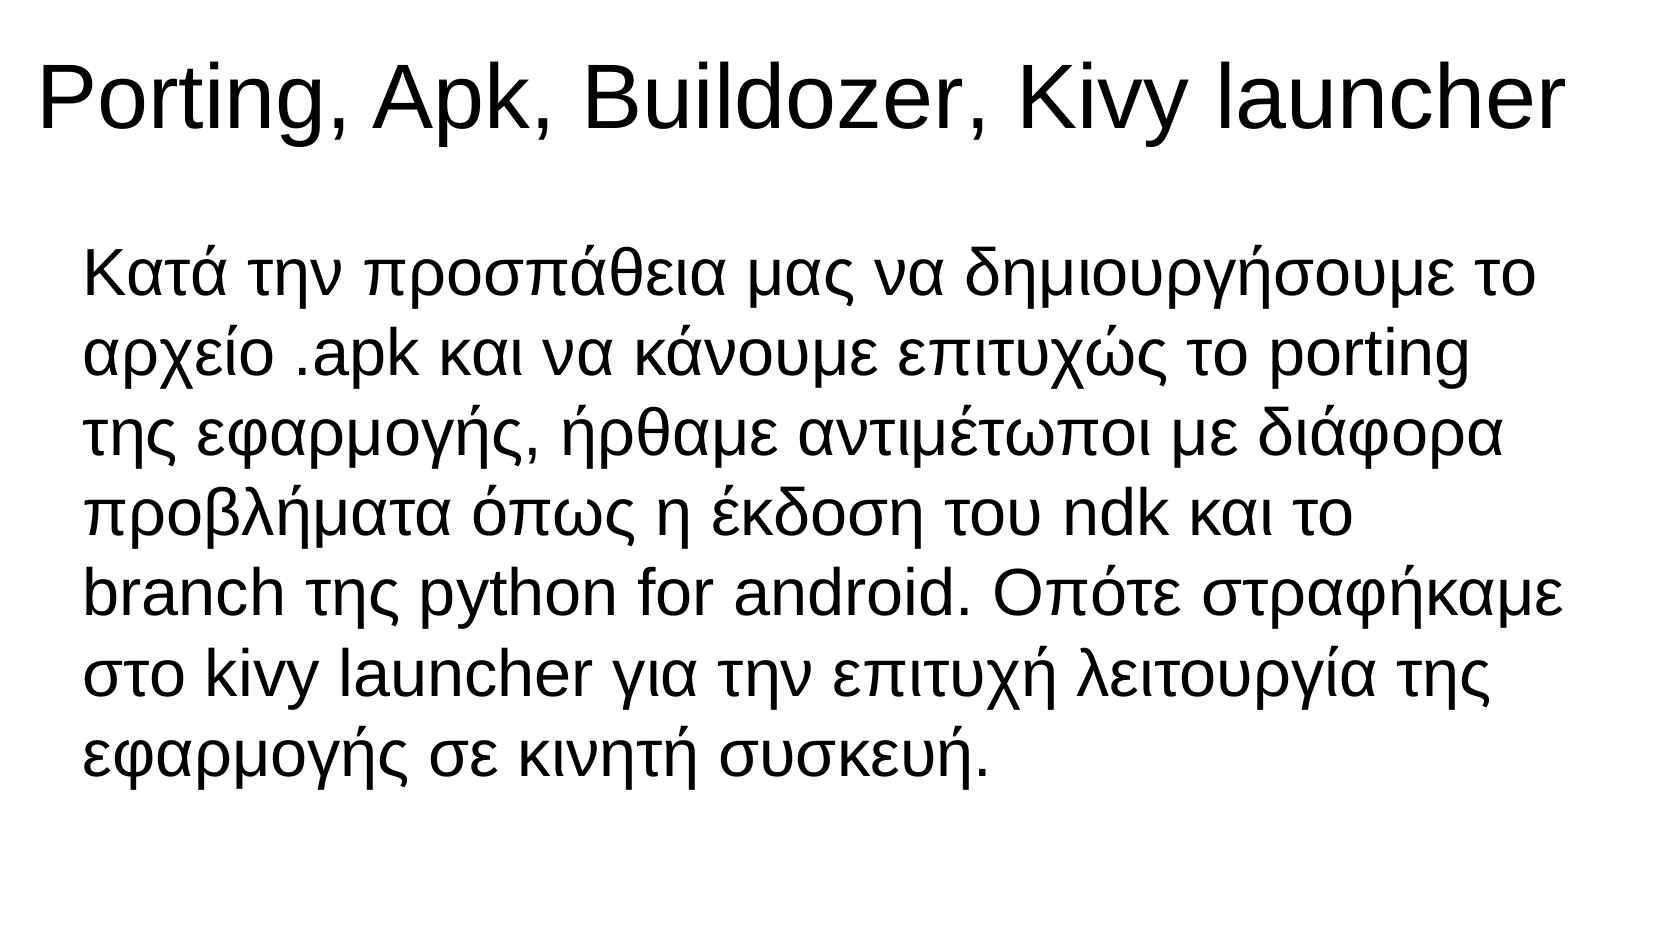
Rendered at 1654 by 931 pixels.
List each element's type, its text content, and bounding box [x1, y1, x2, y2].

title Porting, Apk, Buildozer, Kivy launcher [33, 37, 1571, 148]
list Κατά την προσπάθεια μας να δημιουργήσουμε το αρχείο .apk και να κάνουμε επιτυχώς το porting της εφαρμογής, ήρθαμε αντιμέτωποι με διάφορα προβλήματα όπως η έκδοση του ndk και το branch της python for android. Οπότε στραφήκαμε στο kivy launcher για την επιτυχή λειτουργία της εφαρμογής σε κινητή συσκευή. [82, 228, 1571, 833]
